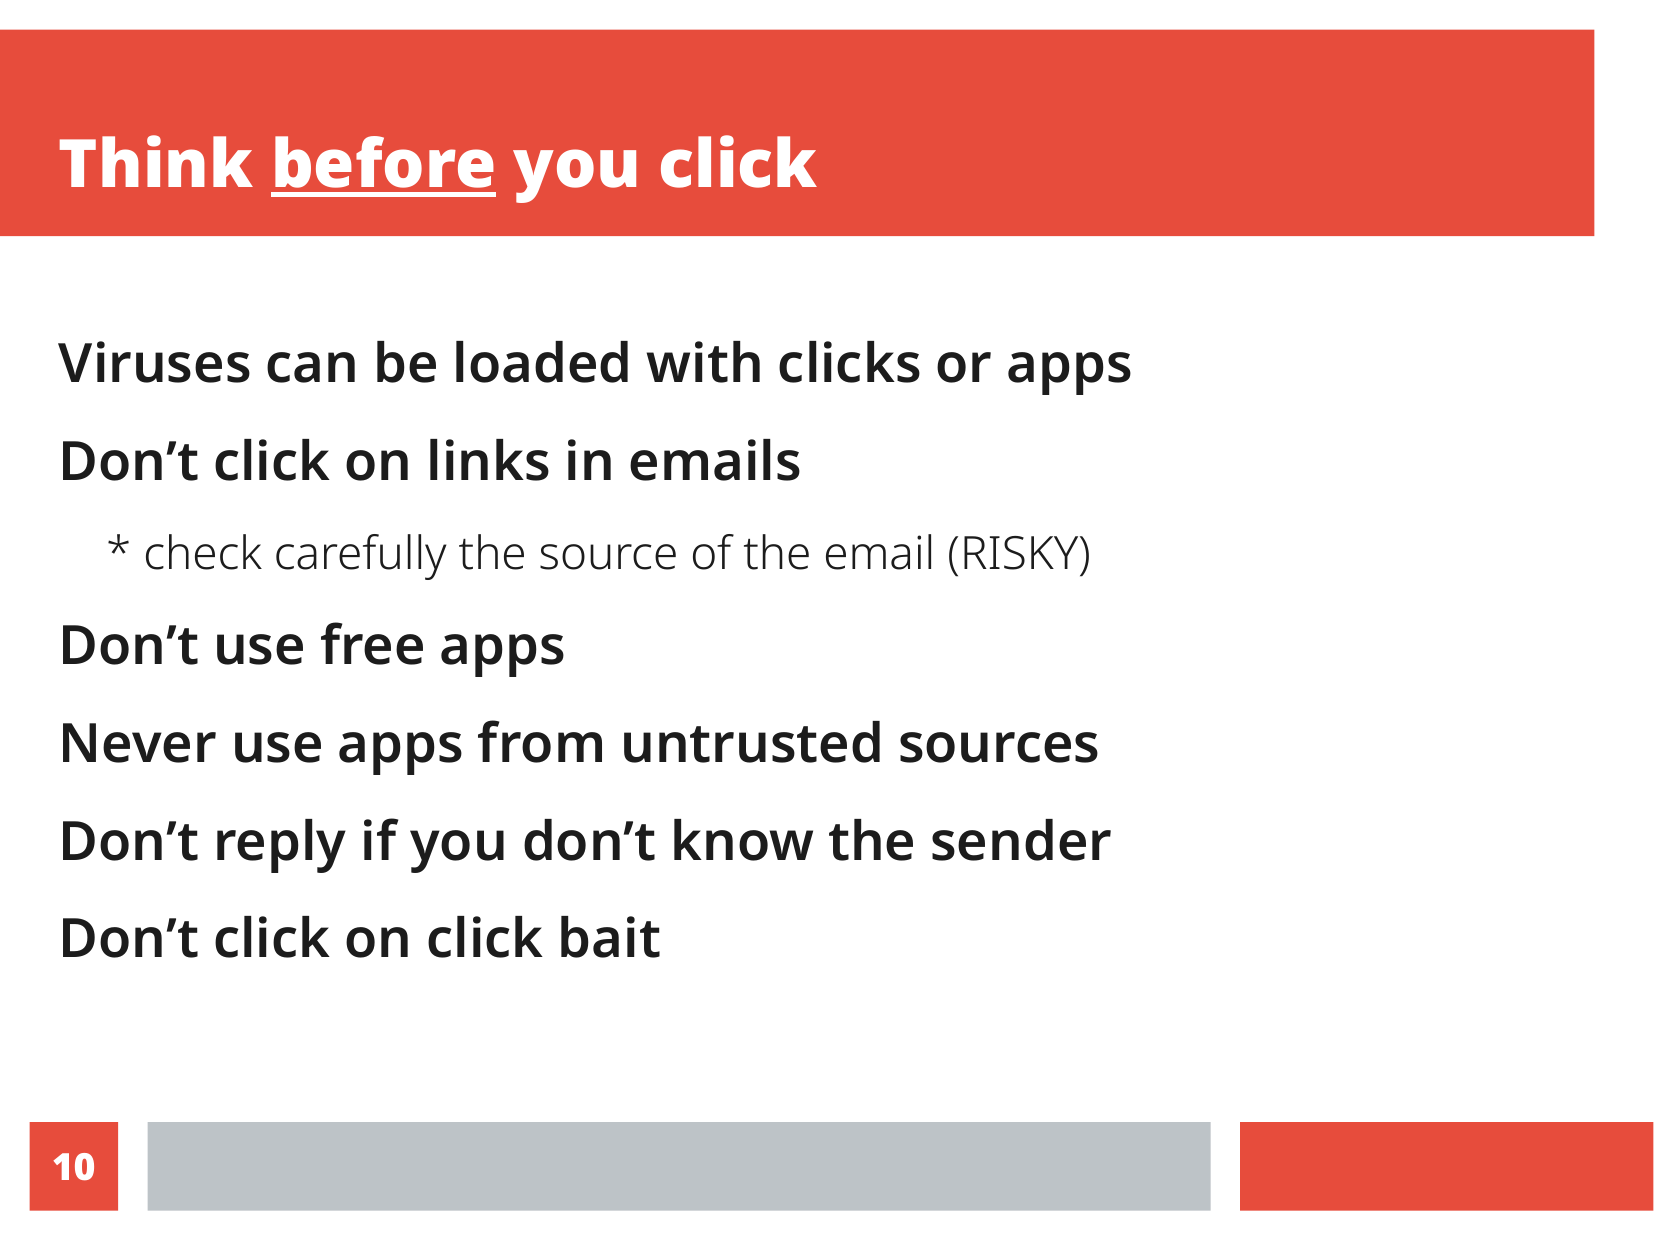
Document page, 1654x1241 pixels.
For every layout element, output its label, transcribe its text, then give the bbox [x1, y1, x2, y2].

title Think before you click [59, 59, 1595, 207]
list Viruses can be loaded with clicks or apps Don’t click on links in emails * check carefully the source of the email (RISKY) Don’t use free apps Never use apps from untrusted sources Don’t reply if you don’t know the sender Don’t click on click bait [59, 324, 1565, 1093]
